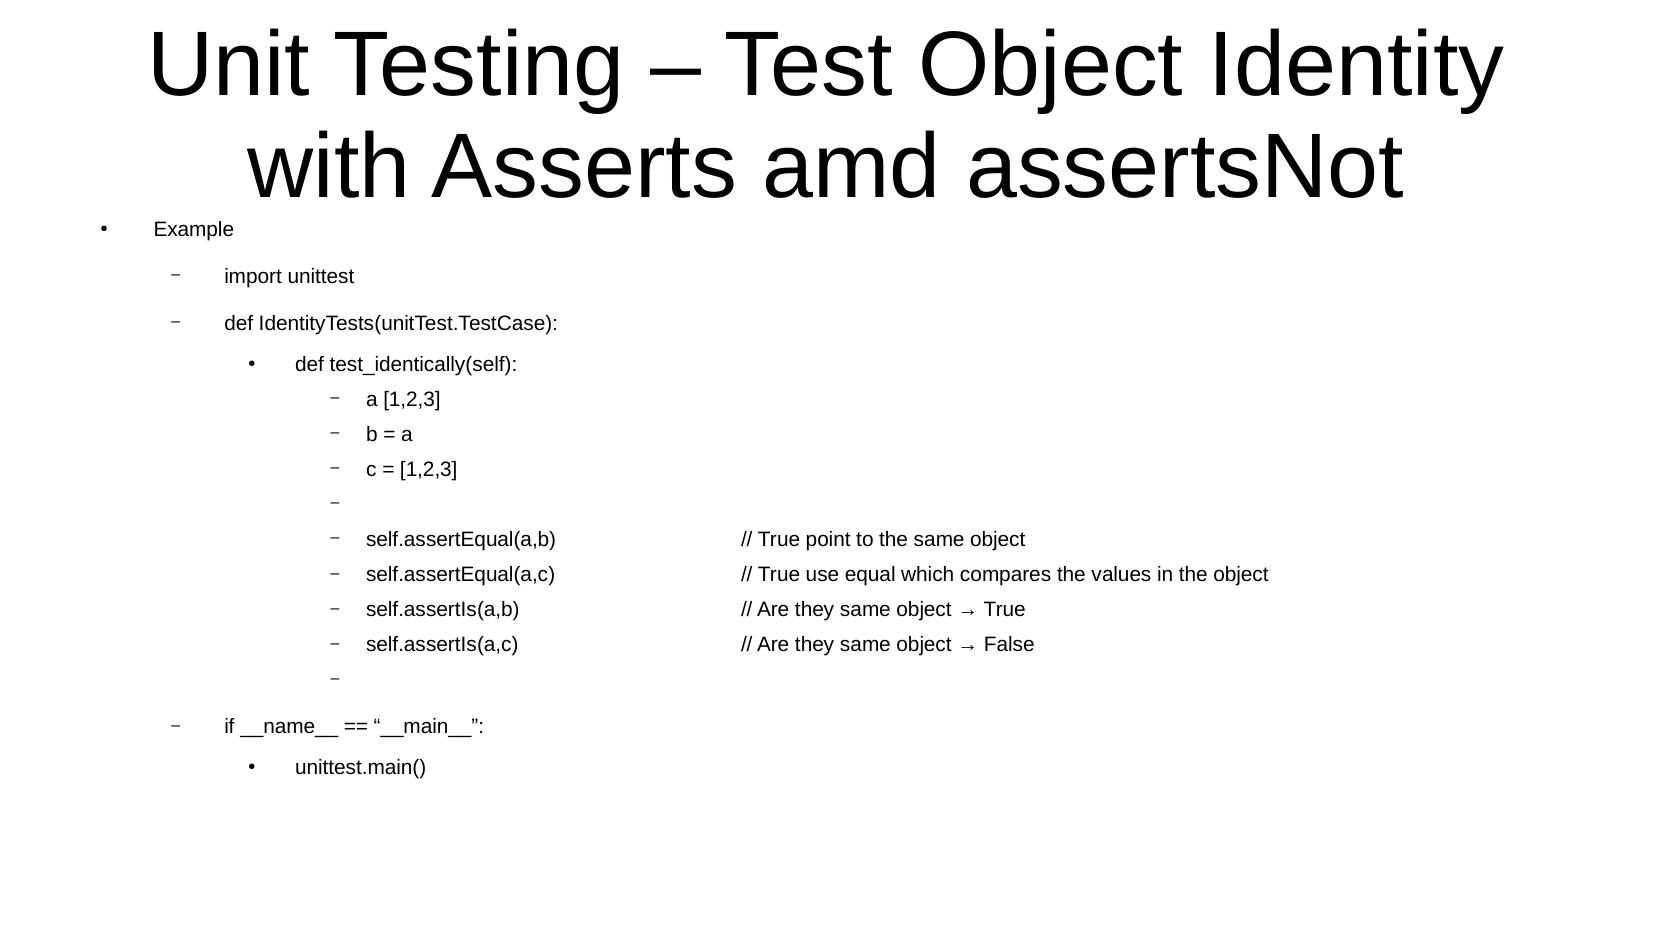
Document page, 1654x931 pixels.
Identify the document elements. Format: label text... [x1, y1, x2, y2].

title Unit Testing – Test Object Identity with Asserts amd assertsNot [82, 12, 1571, 217]
list Example import unittest def IdentityTests(unitTest.TestCase): def test_identically(self): a [1,2,3] b = a c = [1,2,3] self.assertEqual(a,b) // True point to the same object self.assertEqual(a,c) // True use equal which compares the values in the object self.assertIs(a,b) // Are they same object → True self.assertIs(a,c) // Are they same object → False if __name__ == “__main__”: unittest.main() [82, 217, 1636, 916]
